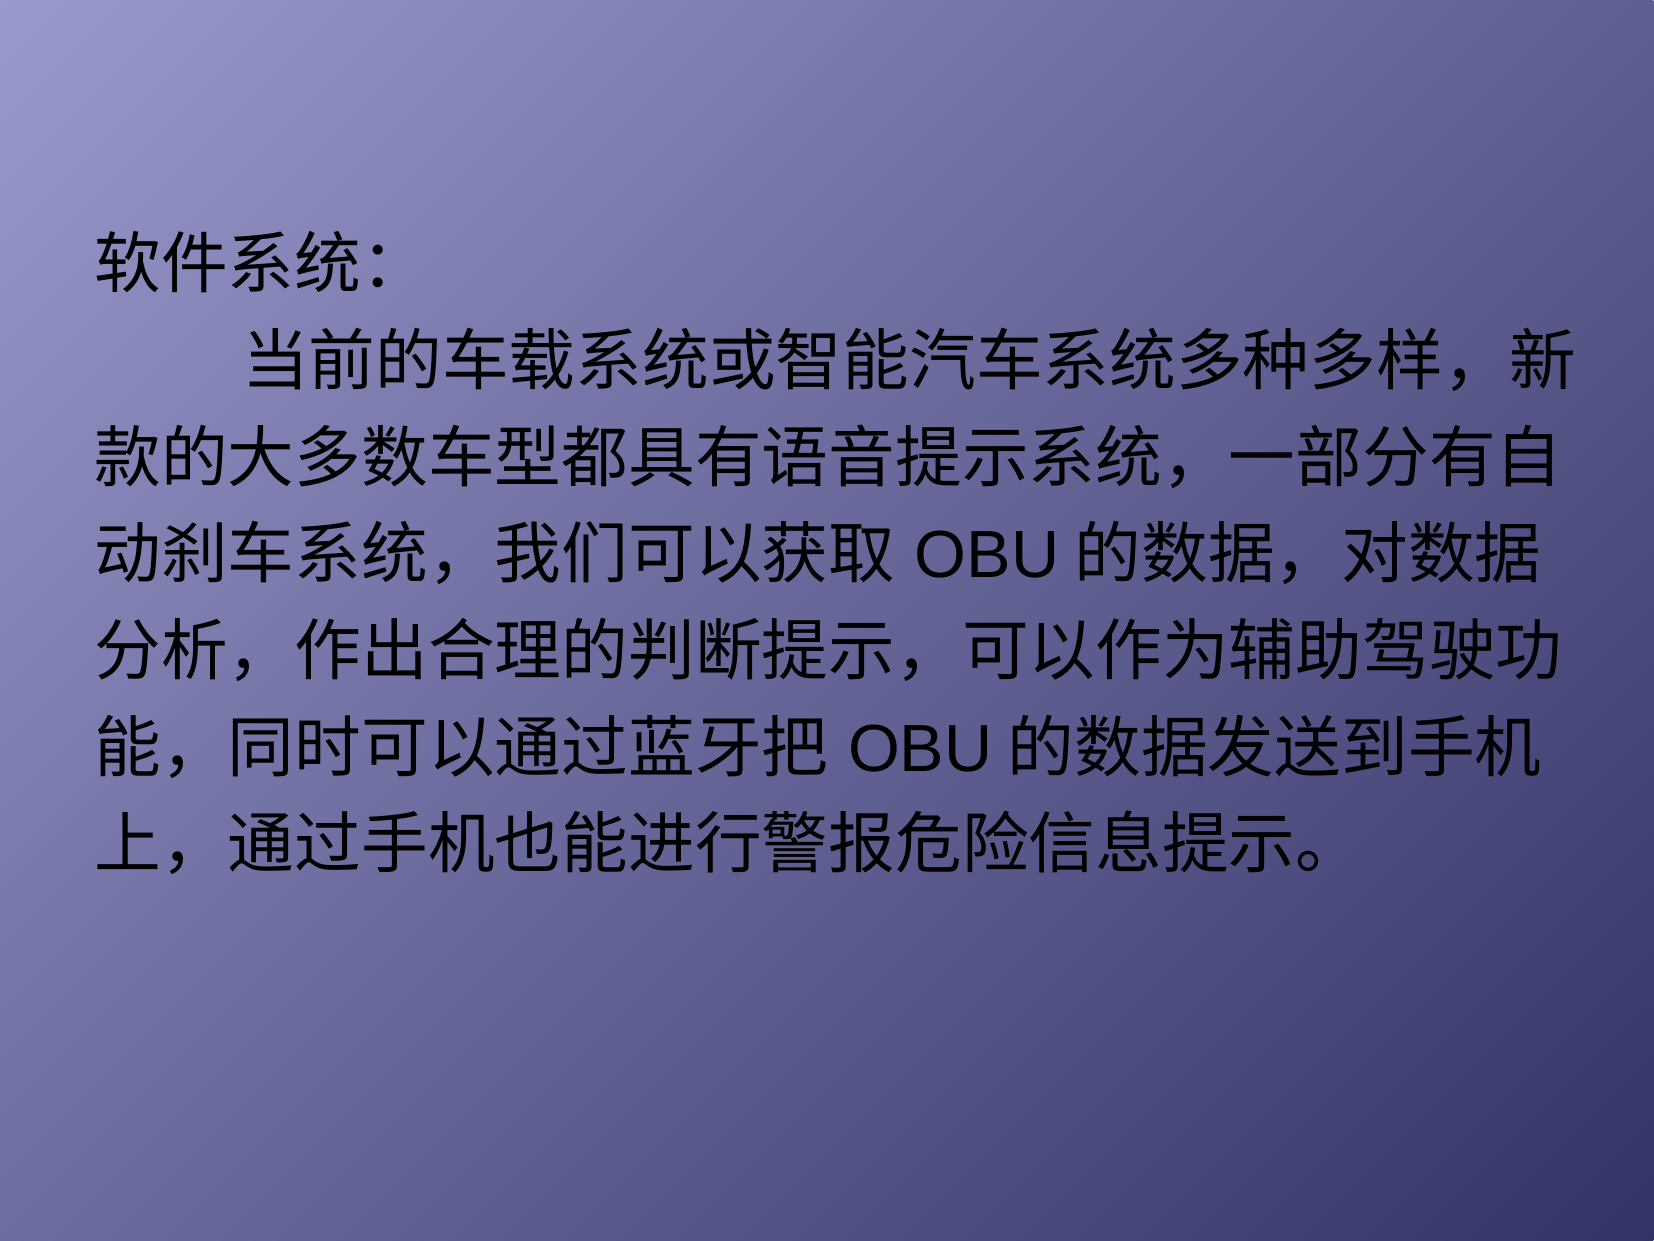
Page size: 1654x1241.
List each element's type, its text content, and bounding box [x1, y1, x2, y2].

subtitle 软件系统： 当前的车载系统或智能汽车系统多种多样，新款的大多数车型都具有语音提示系统，一部分有自动刹车系统，我们可以获取OBU的数据，对数据分析，作出合理的判断提示，可以作为辅助驾驶功能，同时可以通过蓝牙把OBU的数据发送到手机上，通过手机也能进行警报危险信息提示。 [94, 188, 1583, 909]
